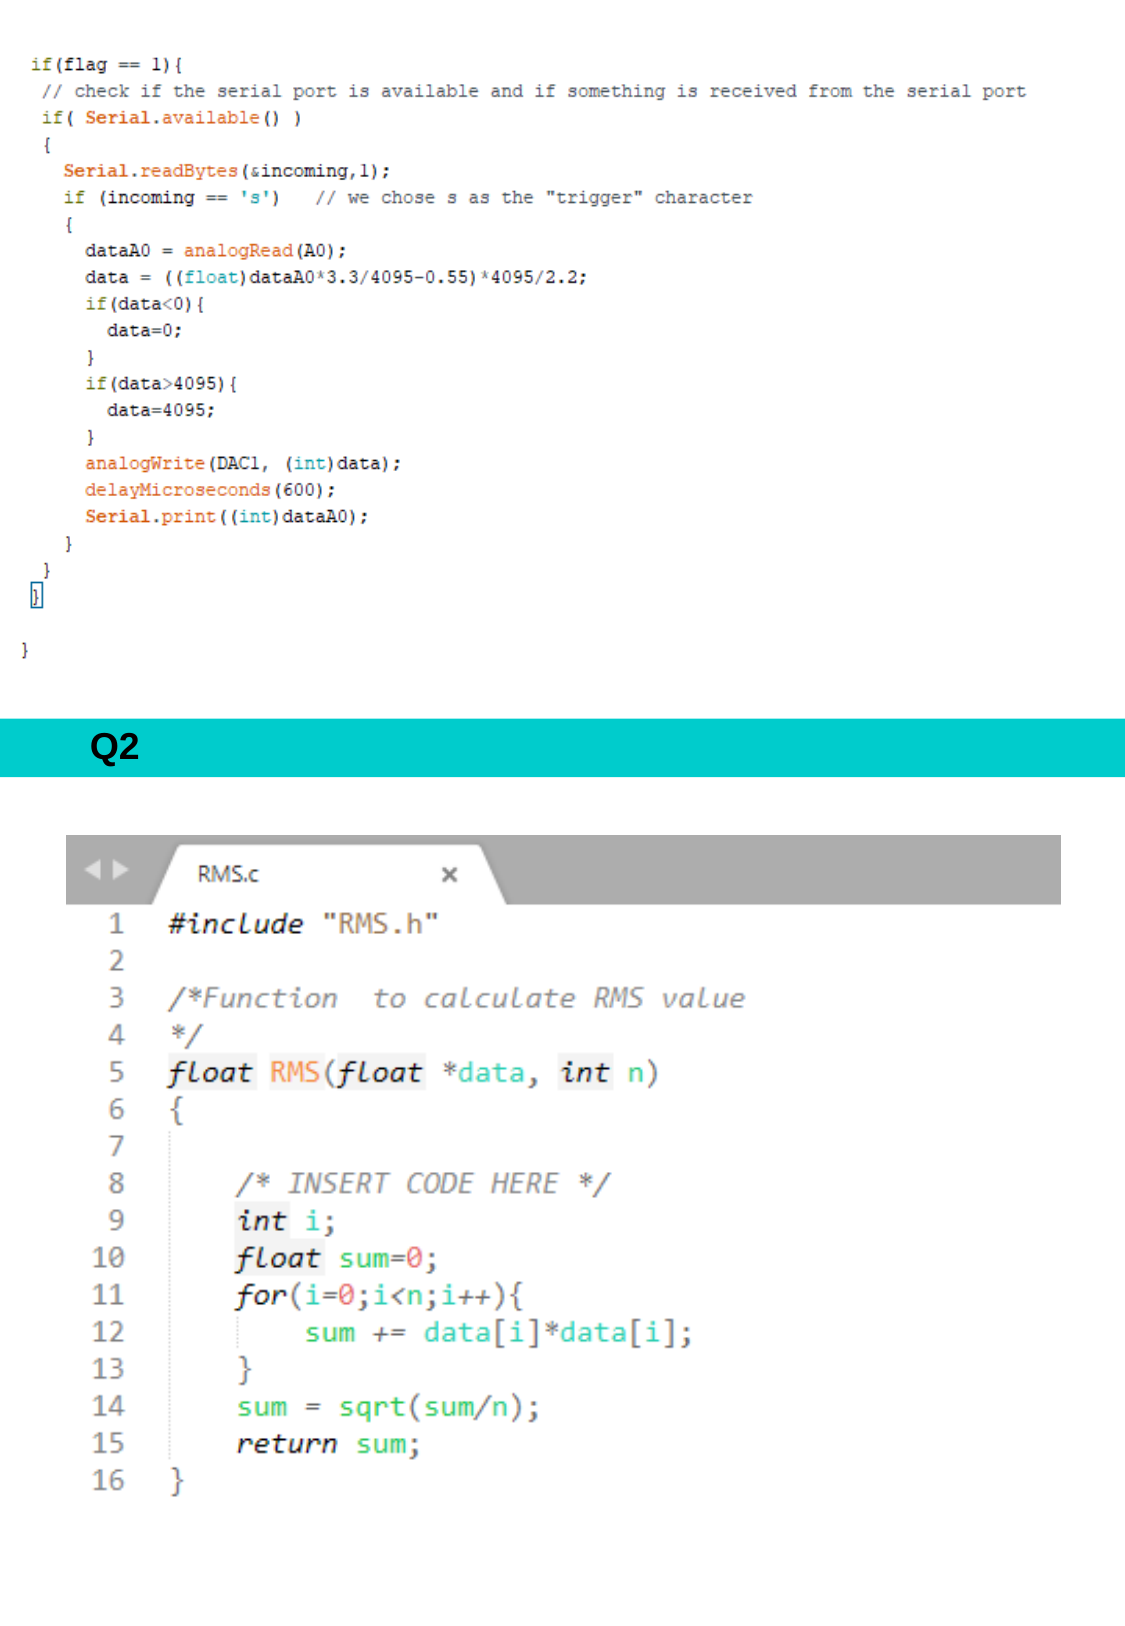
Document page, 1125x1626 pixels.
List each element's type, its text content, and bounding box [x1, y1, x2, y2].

text_box Q2 [0, 718, 1125, 778]
picture [9, 44, 1116, 663]
picture [66, 835, 1061, 1505]
